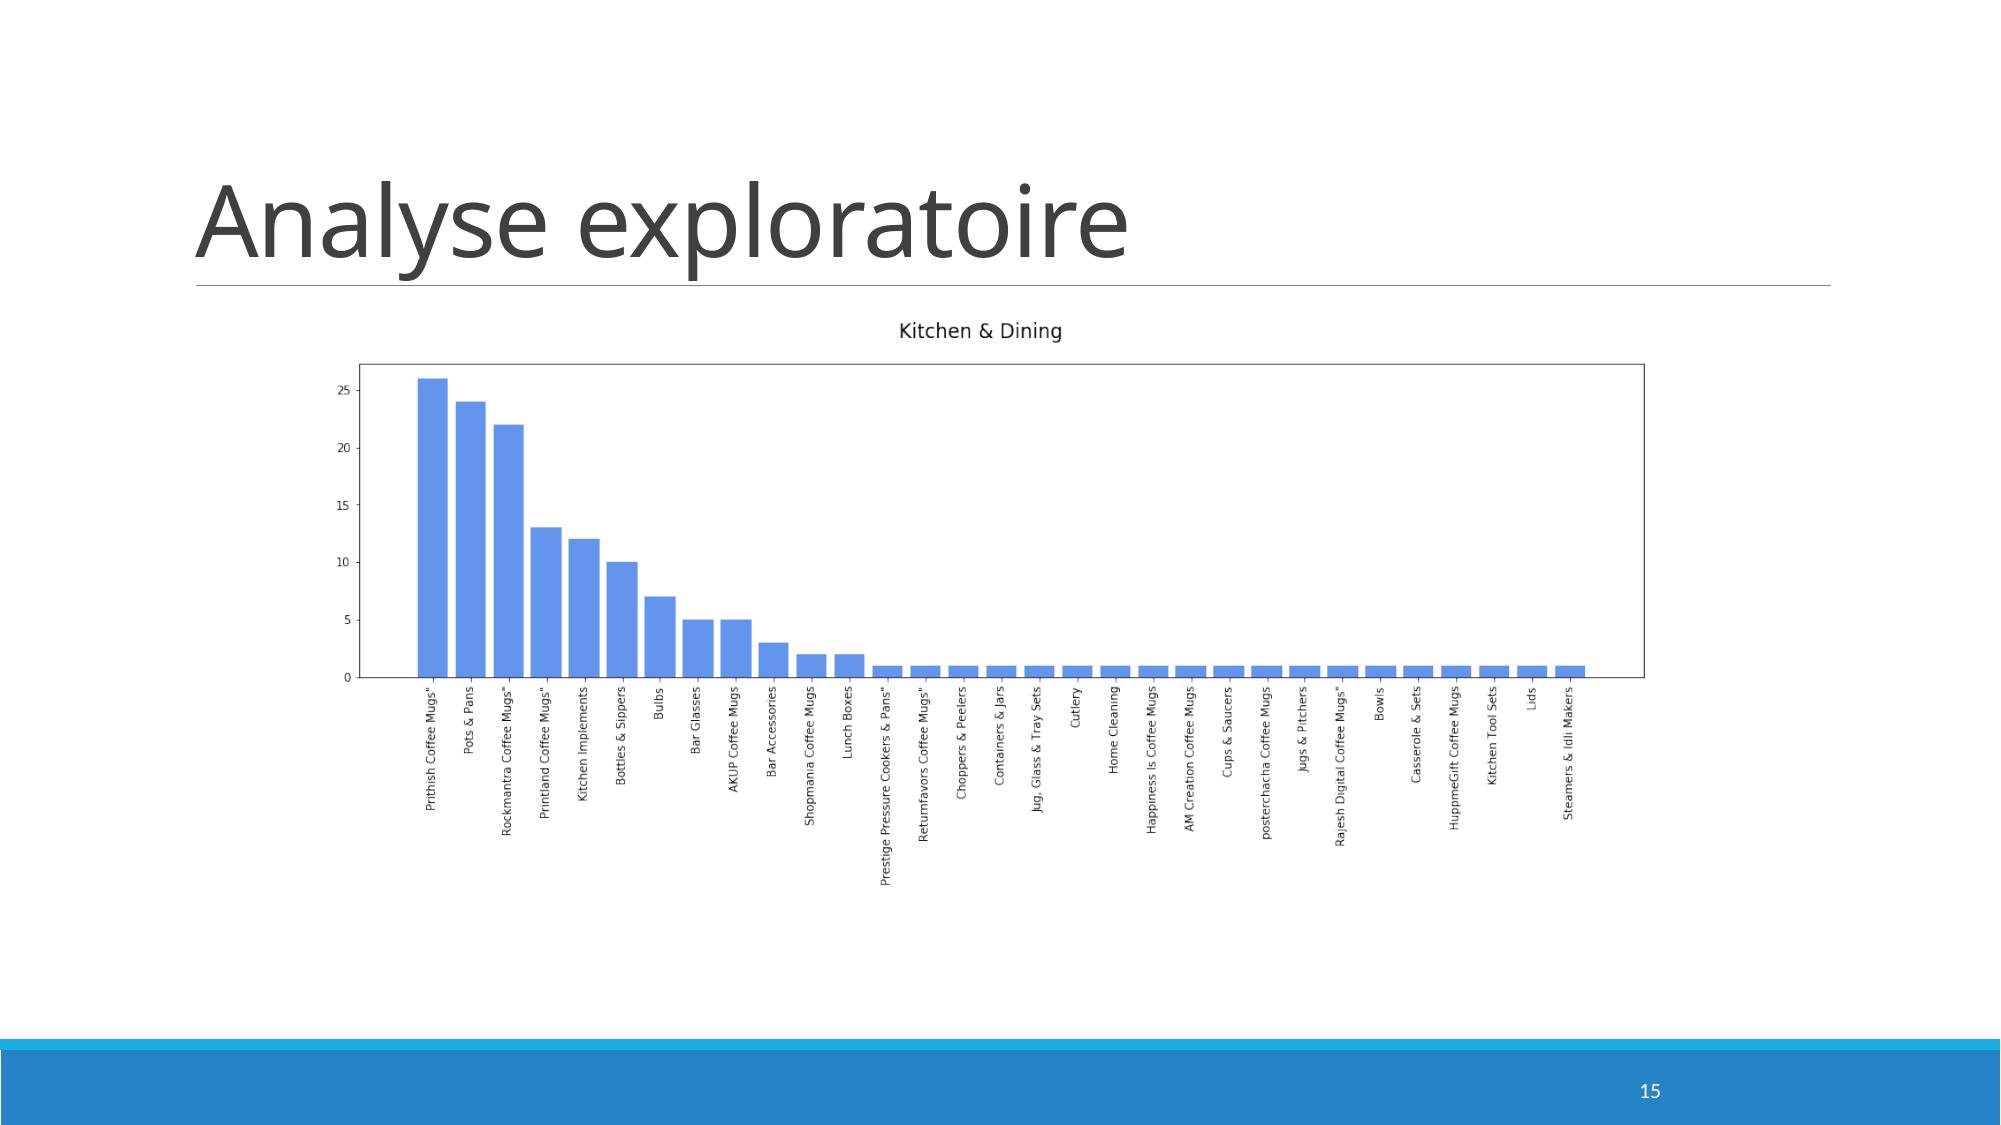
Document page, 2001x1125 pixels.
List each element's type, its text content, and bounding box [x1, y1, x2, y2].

text_box [1624, 1059, 1840, 1120]
title Analyse exploratoire [180, 47, 1831, 286]
picture [328, 314, 1652, 893]
